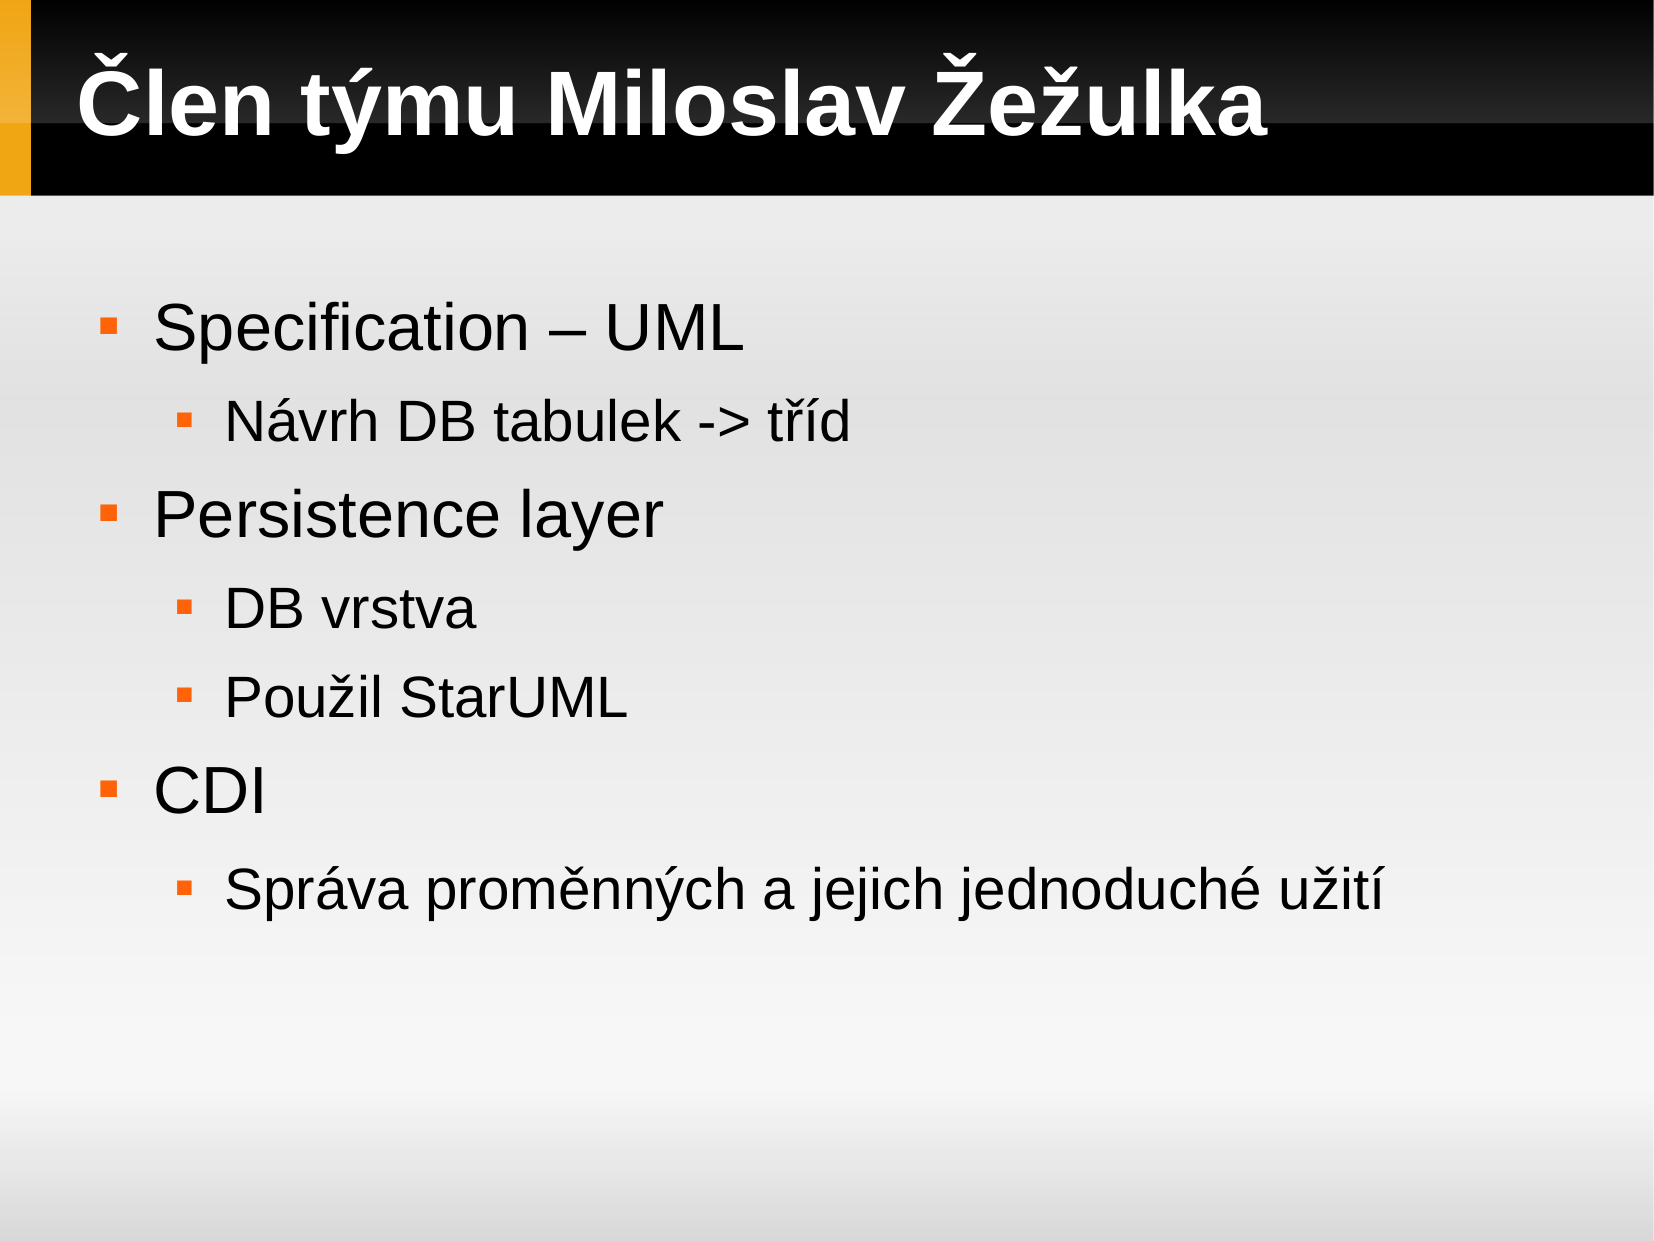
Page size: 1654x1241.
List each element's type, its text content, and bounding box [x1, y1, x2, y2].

title Člen týmu Miloslav Žežulka [76, 0, 1565, 208]
list Specification – UML Návrh DB tabulek -> tříd Persistence layer DB vrstva Použil StarUML CDI Správa proměnných a jejich jednoduché užití [82, 290, 1571, 1112]
picture [0, 0, 1654, 1241]
